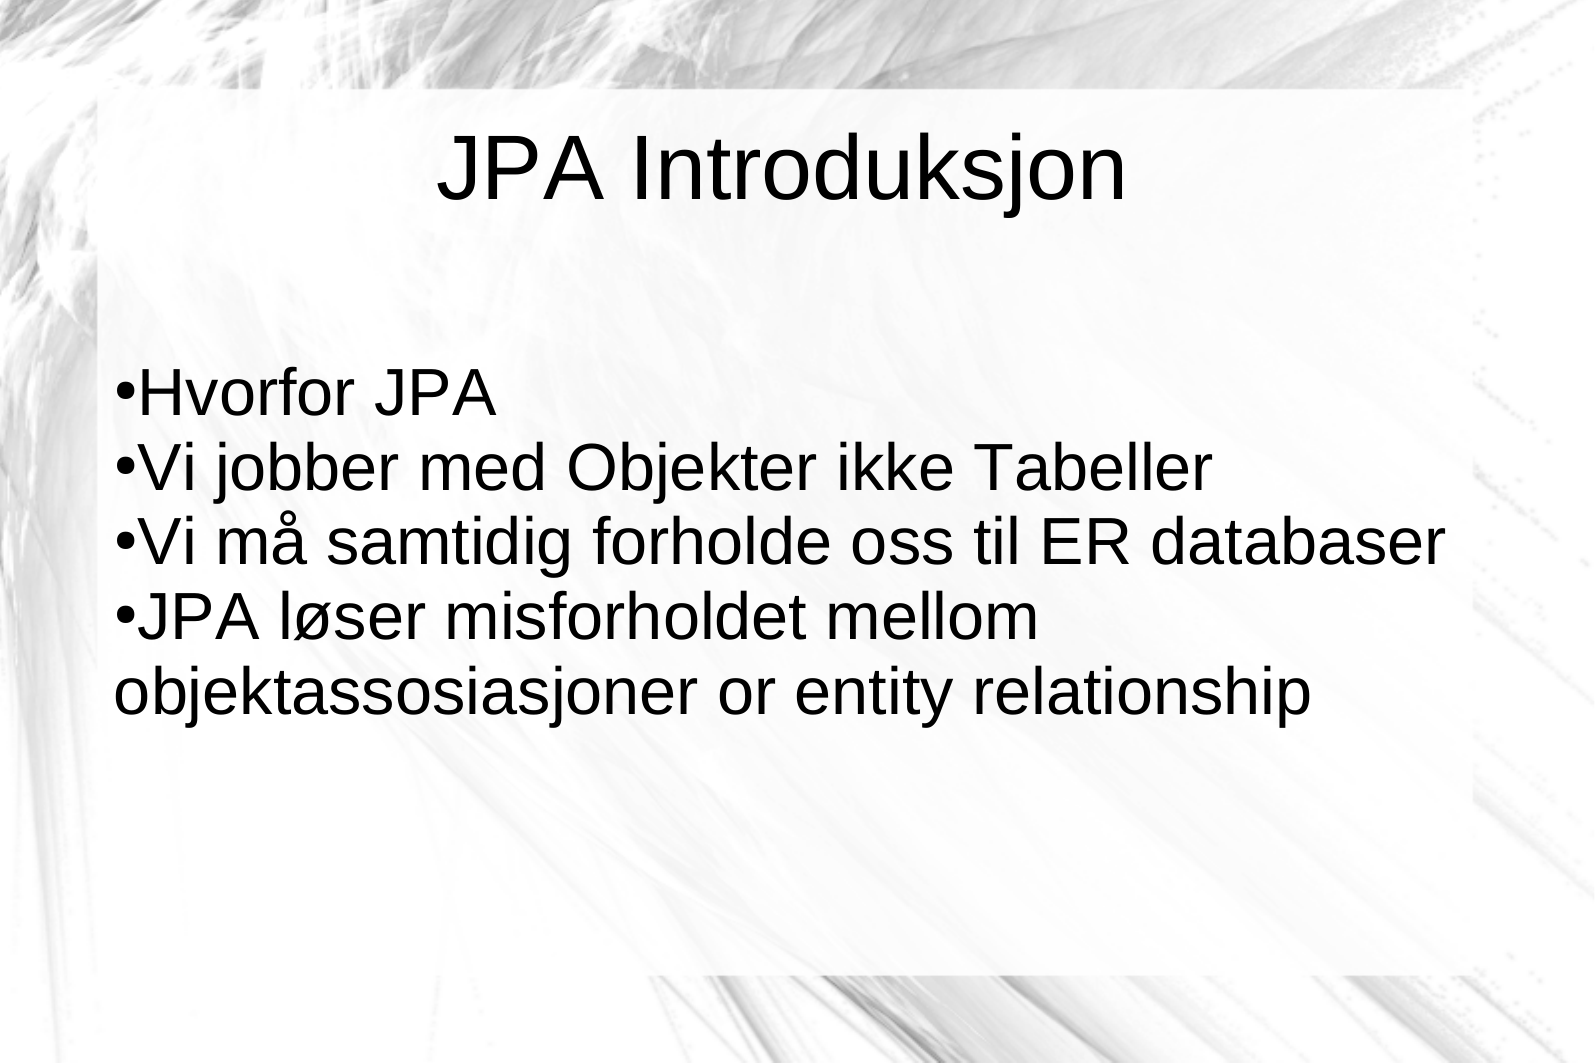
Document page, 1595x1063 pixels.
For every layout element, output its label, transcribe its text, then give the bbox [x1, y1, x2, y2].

subtitle Hvorfor JPA Vi jobber med Objekter ikke Tabeller Vi må samtidig forholde oss til ER databaser JPA løser misforholdet mellom objektassosiasjoner or entity relationship [113, 274, 1515, 810]
picture [0, 0, 1595, 1063]
title JPA Introduksjon [113, 96, 1453, 241]
